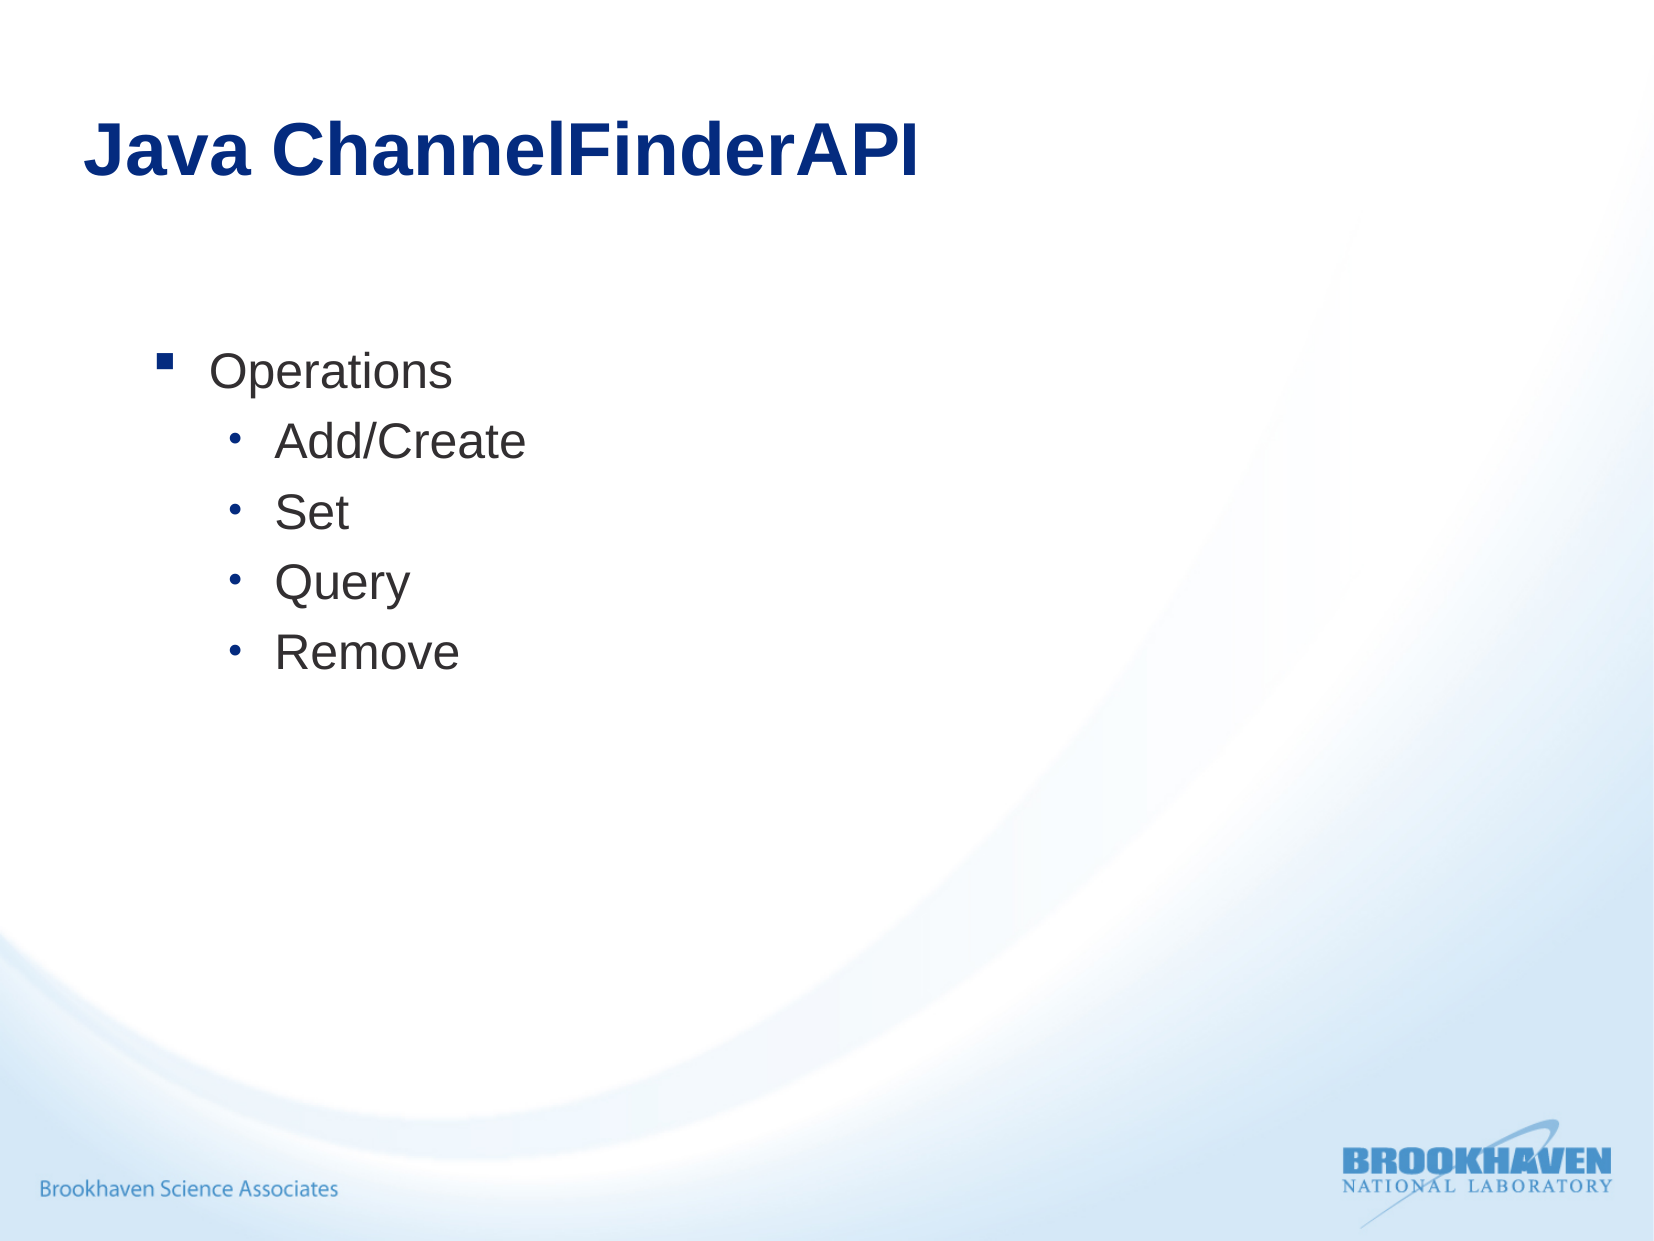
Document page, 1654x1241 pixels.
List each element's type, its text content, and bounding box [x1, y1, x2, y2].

title Java ChannelFinderAPI [68, 47, 1585, 260]
picture [0, 0, 1654, 1241]
list Operations Add/Create Set Query Remove [137, 330, 1516, 1034]
